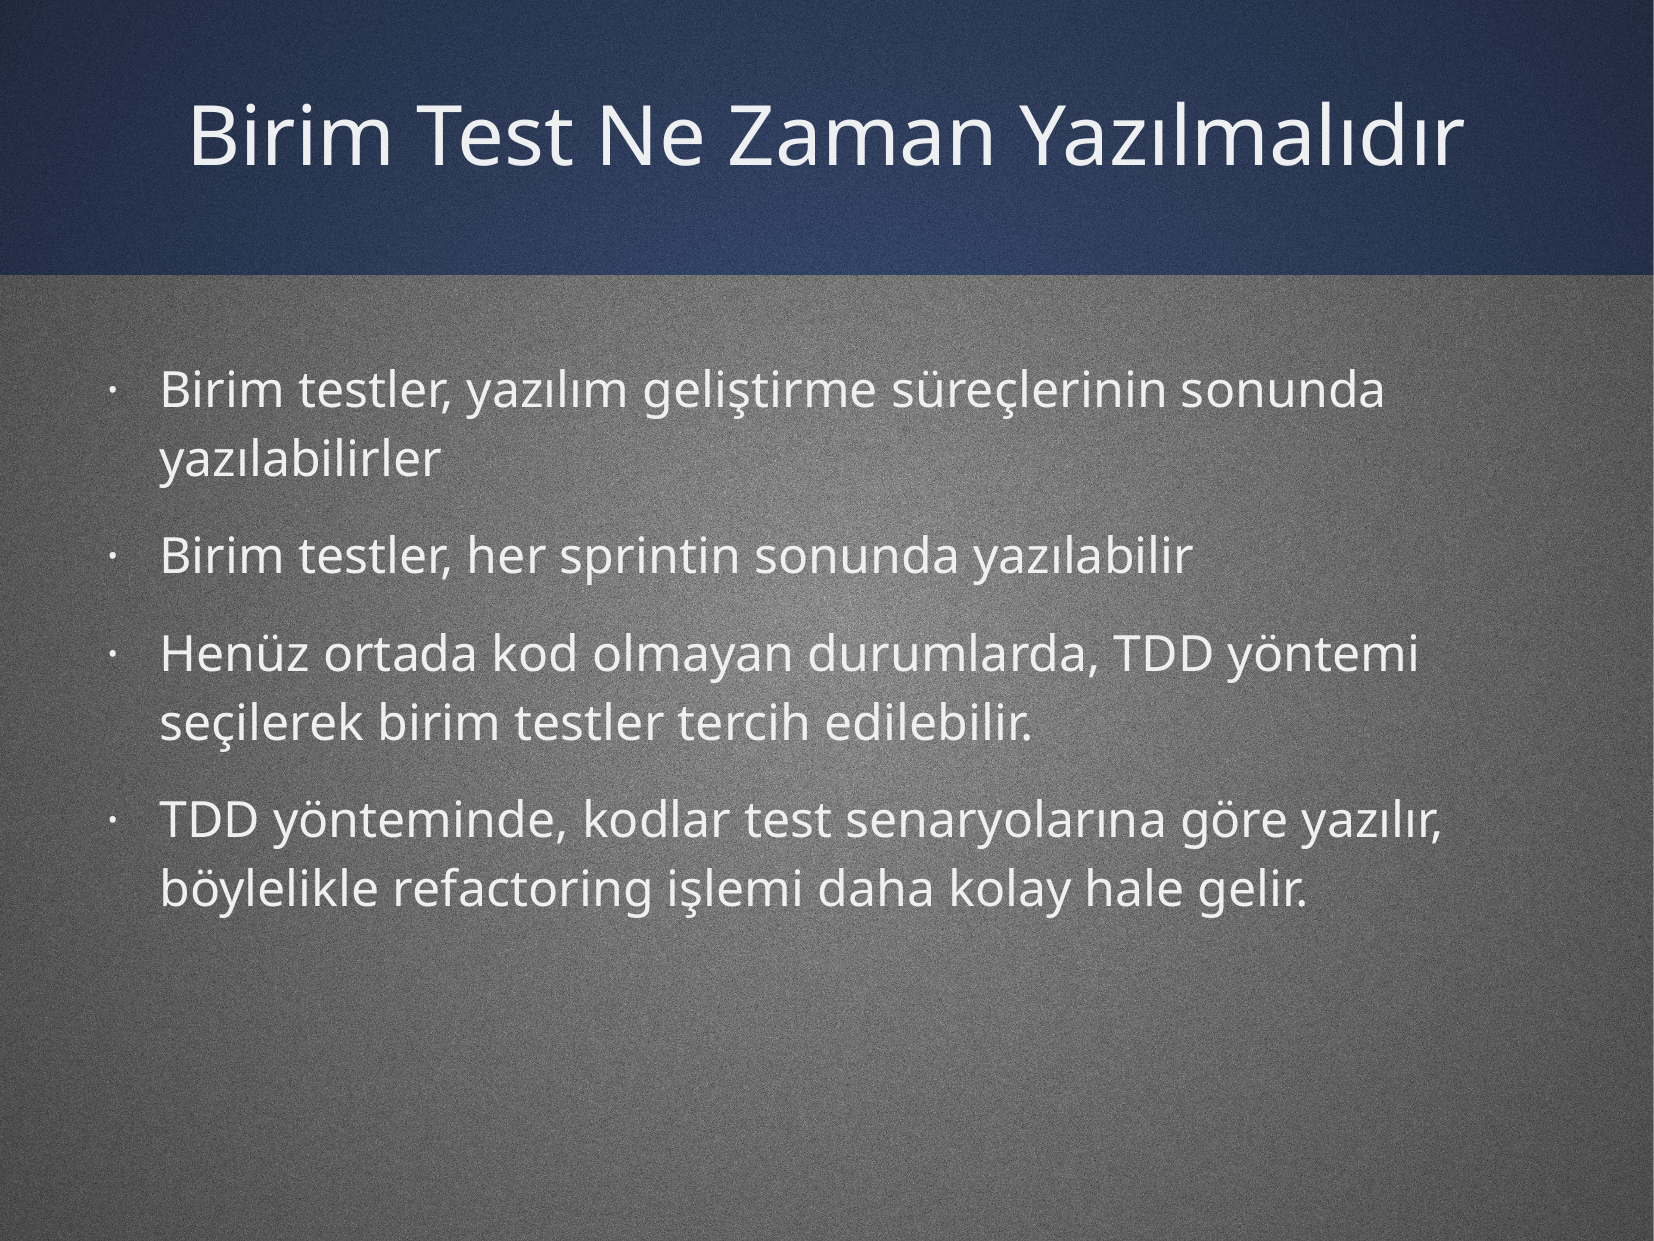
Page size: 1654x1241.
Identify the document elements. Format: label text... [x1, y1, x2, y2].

picture [0, 0, 1654, 1241]
title Birim Test Ne Zaman Yazılmalıdır [88, 29, 1565, 237]
list Birim testler, yazılım geliştirme süreçlerinin sonunda yazılabilirler Birim testler, her sprintin sonunda yazılabilir Henüz ortada kod olmayan durumlarda, TDD yöntemi seçilerek birim testler tercih edilebilir. TDD yönteminde, kodlar test senaryolarına göre yazılır, böylelikle refactoring işlemi daha kolay hale gelir. [88, 354, 1565, 1063]
